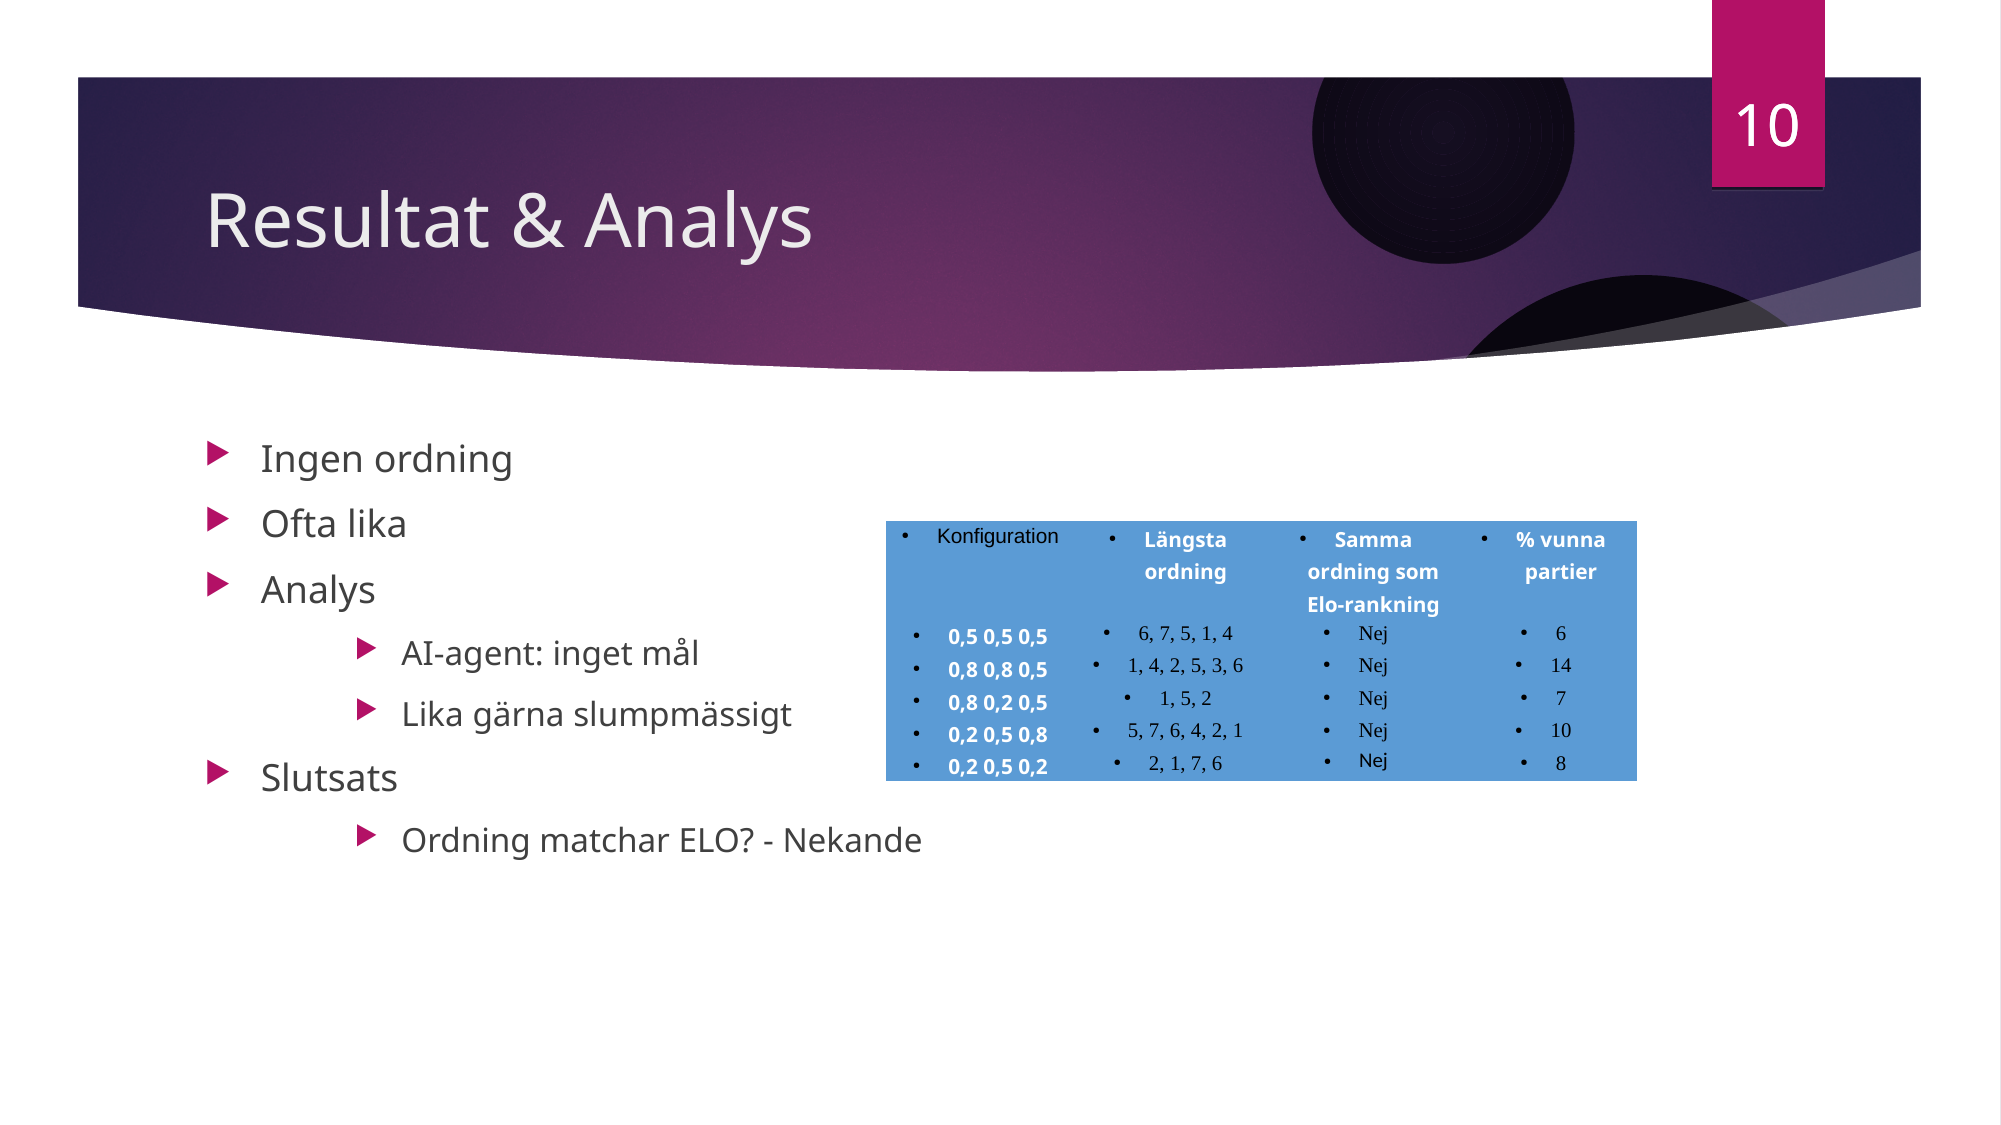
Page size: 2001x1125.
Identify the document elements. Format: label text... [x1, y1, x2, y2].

table_cell Nej [1262, 683, 1450, 716]
table_header Konfiguration [886, 521, 1074, 618]
table_cell 0,2 0,5 0,8 [886, 716, 1074, 749]
table_cell 1, 5, 2 [1074, 683, 1262, 716]
table_cell 8 [1450, 749, 1637, 781]
table_header % vunna partier [1450, 521, 1637, 618]
table_cell 10 [1450, 716, 1637, 749]
table_cell Nej [1262, 749, 1450, 781]
table_header Längsta ordning [1074, 521, 1262, 618]
table_cell 0,2 0,5 0,2 [886, 749, 1074, 781]
table_cell 6, 7, 5, 1, 4 [1074, 618, 1262, 651]
table_cell 6 [1450, 618, 1637, 651]
table_cell 2, 1, 7, 6 [1074, 749, 1262, 781]
table_cell Nej [1262, 651, 1450, 683]
table_cell 0,8 0,2 0,5 [886, 683, 1074, 716]
table_cell 0,8 0,8 0,5 [886, 651, 1074, 683]
table_cell 7 [1450, 683, 1637, 716]
table_cell Nej [1262, 716, 1450, 749]
table_cell 5, 7, 6, 4, 2, 1 [1074, 716, 1262, 749]
list Ingen ordning Ofta lika Analys AI-agent: inget mål Lika gärna slumpmässigt Slutsats Ordning matchar ELO? - Nekande [189, 427, 1638, 988]
text_box [1698, 48, 1836, 175]
table_cell 14 [1450, 651, 1637, 683]
title Resultat & Analys [189, 159, 1627, 276]
table_header Samma ordning som Elo-rankning [1262, 521, 1450, 618]
table_cell 1, 4, 2, 5, 3, 6 [1074, 651, 1262, 683]
table_cell Nej [1262, 618, 1450, 651]
table_cell 0,5 0,5 0,5 [886, 618, 1074, 651]
